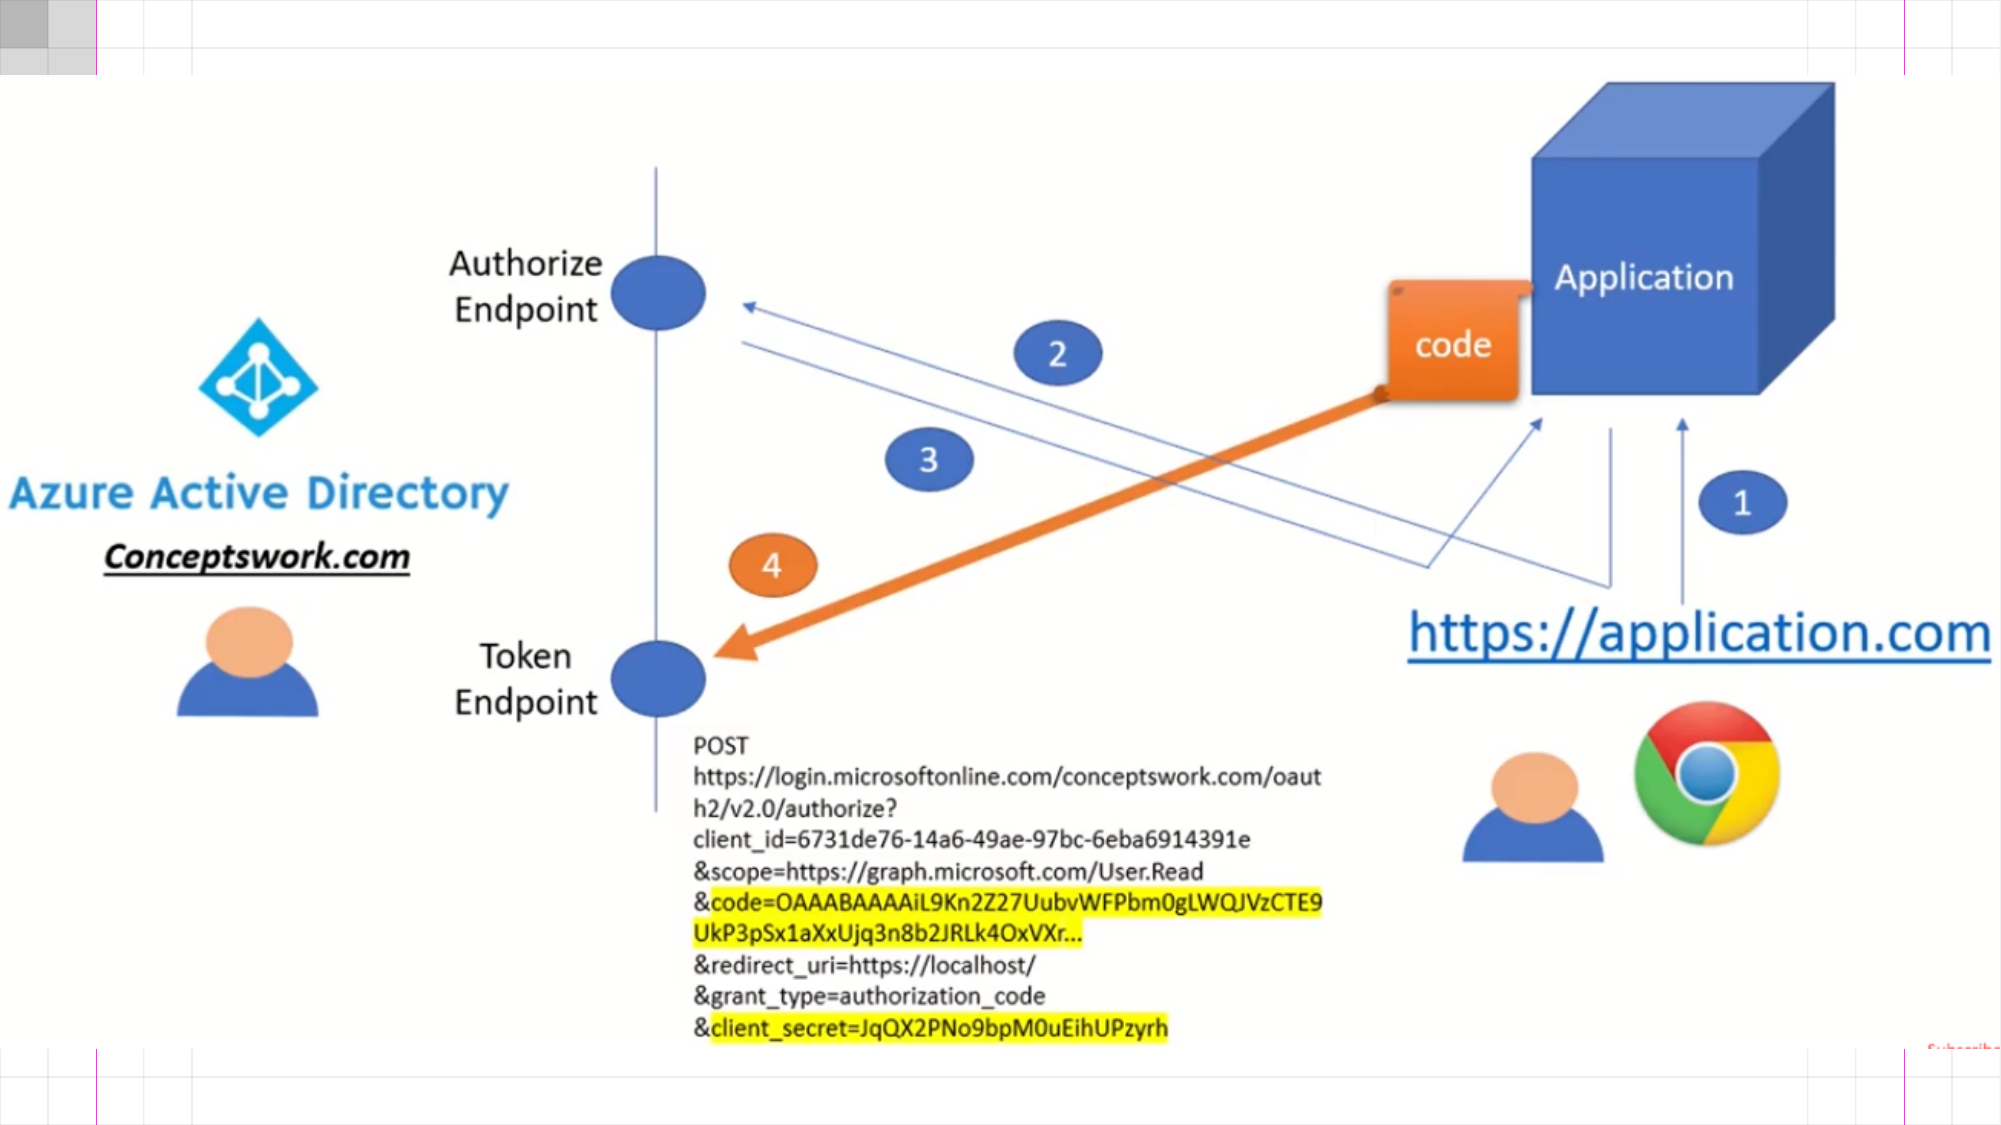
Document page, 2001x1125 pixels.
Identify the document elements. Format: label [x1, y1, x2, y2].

picture [0, 75, 2000, 1050]
